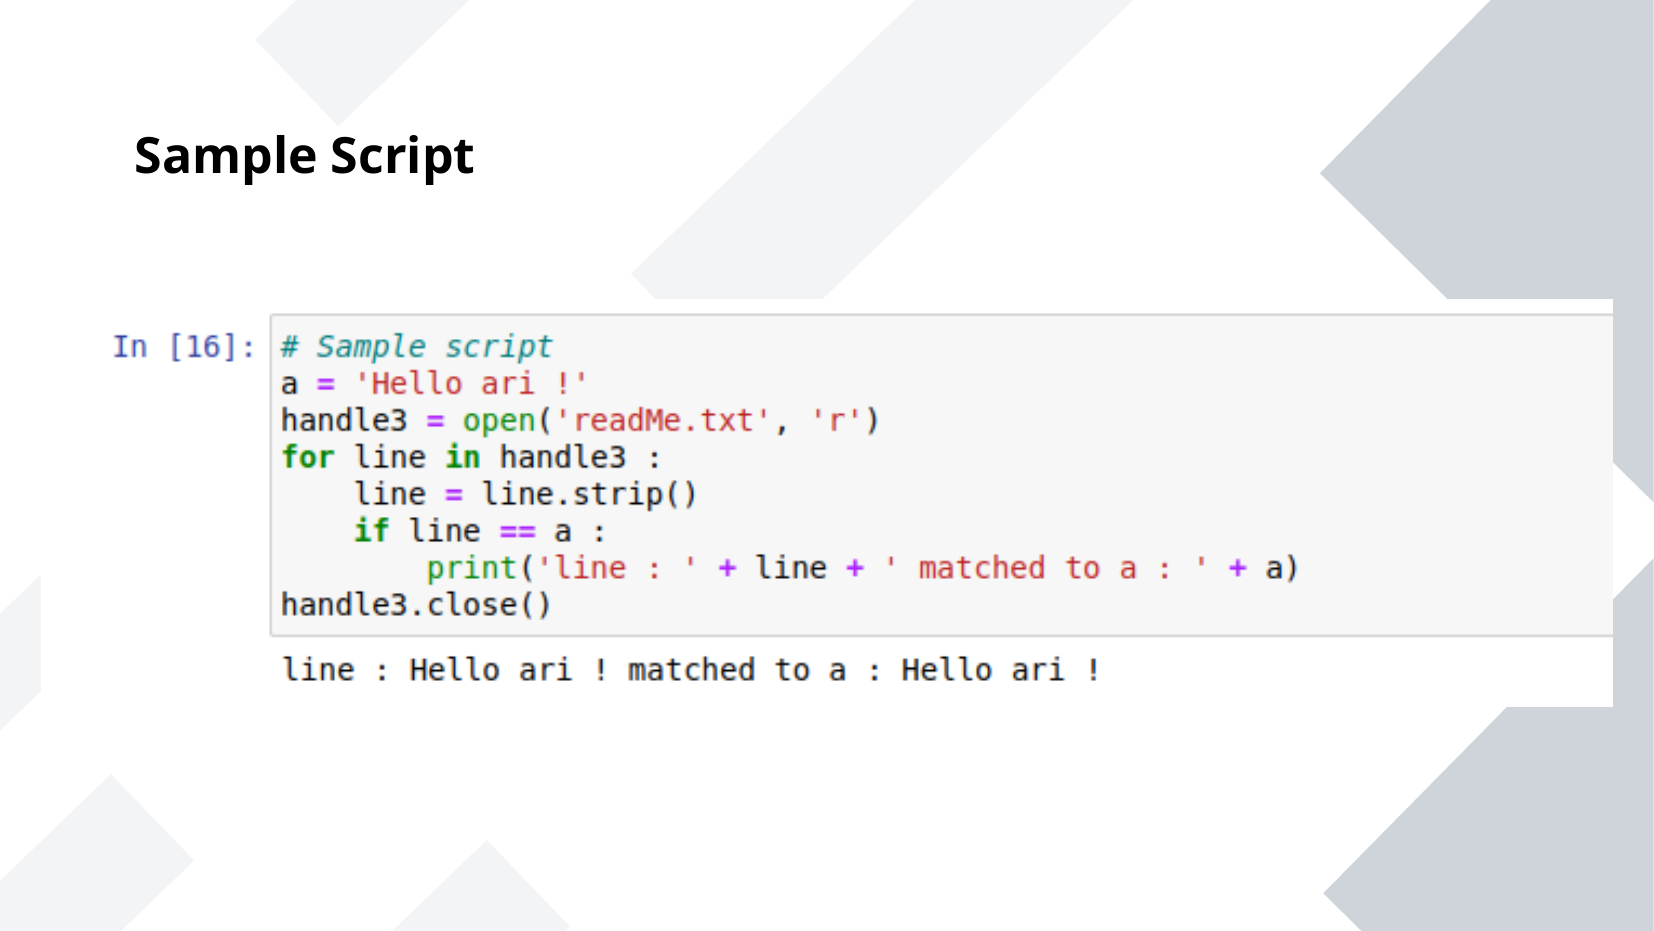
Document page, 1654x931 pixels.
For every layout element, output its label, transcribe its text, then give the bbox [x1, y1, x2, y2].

text_box Sample Script [120, 112, 1163, 234]
picture [41, 299, 1613, 707]
